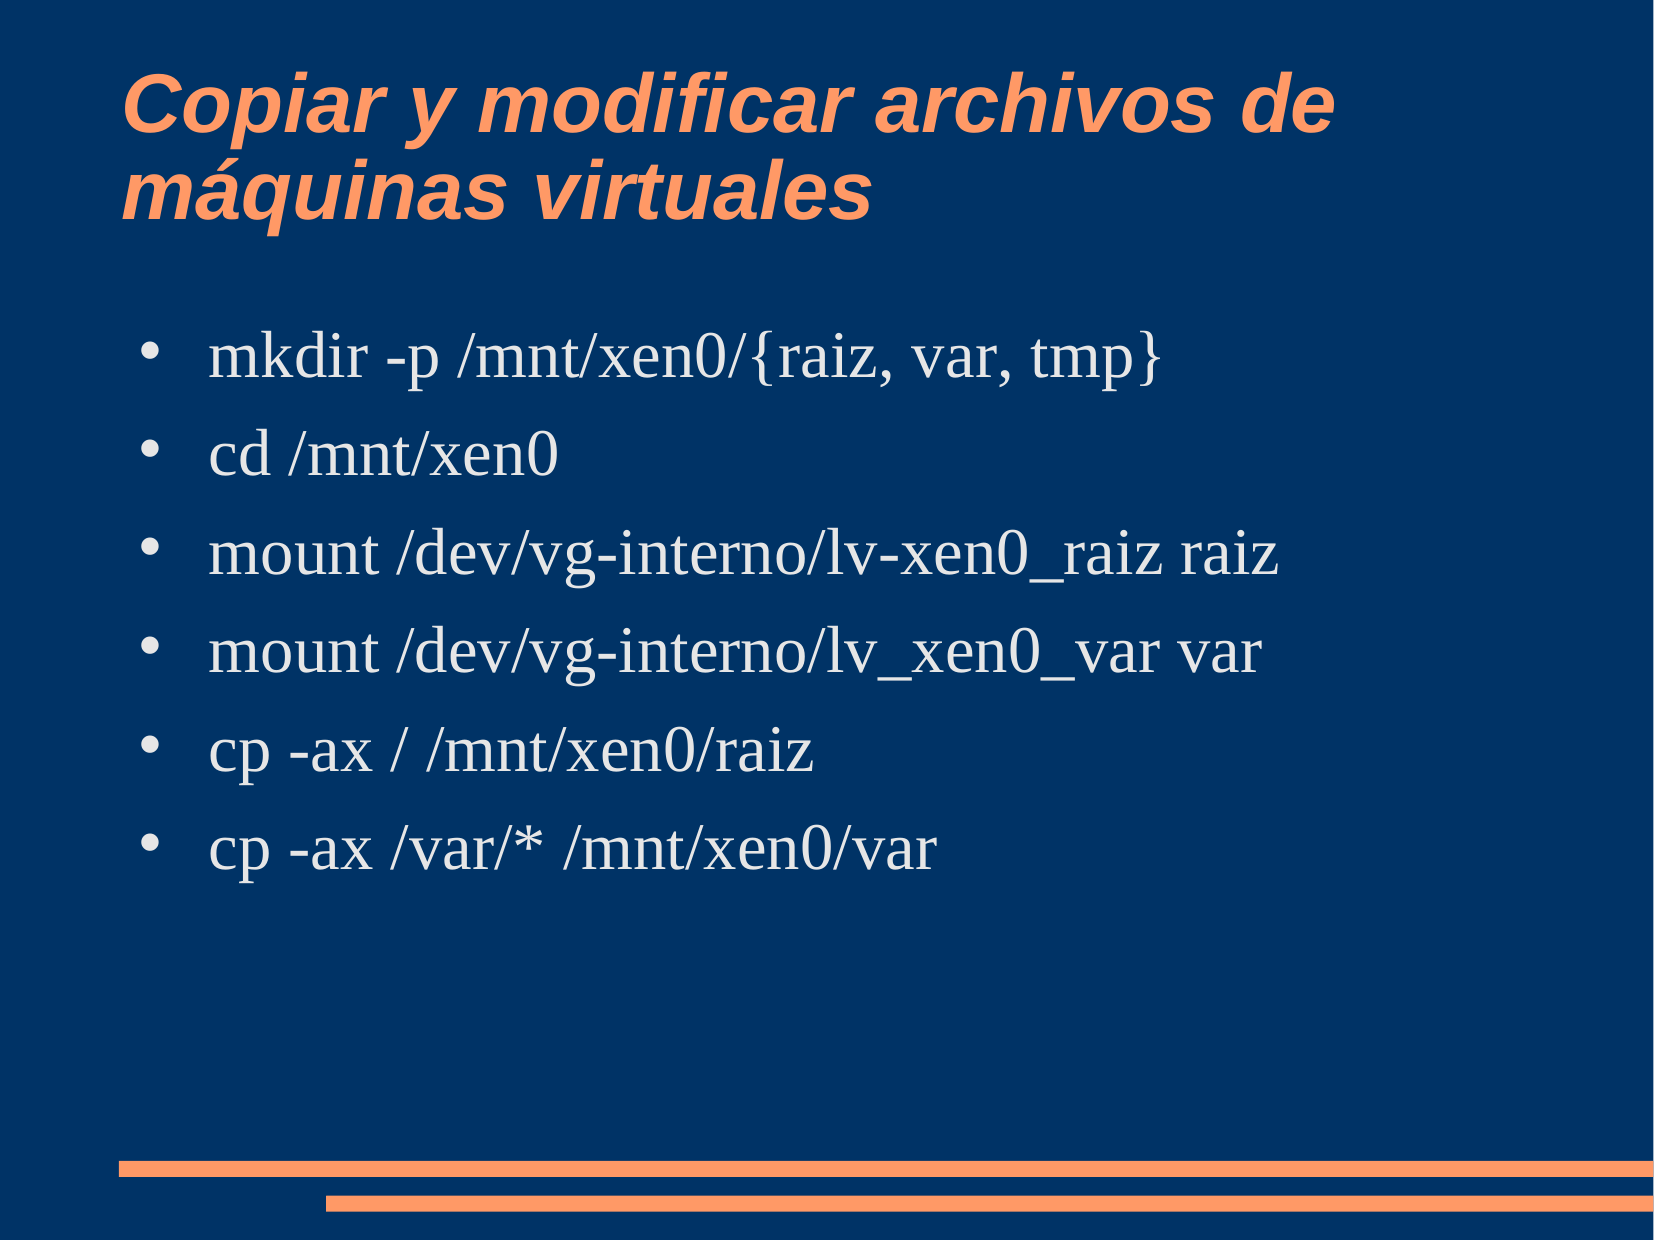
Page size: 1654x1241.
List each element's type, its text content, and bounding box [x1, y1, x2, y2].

list mkdir -p /mnt/xen0/{raiz, var, tmp} cd /mnt/xen0 mount /dev/vg-interno/lv-xen0_raiz raiz mount /dev/vg-interno/lv_xen0_var var cp -ax / /mnt/xen0/raiz cp -ax /var/* /mnt/xen0/var [121, 322, 1561, 1118]
title Copiar y modificar archivos de máquinas virtuales [121, 46, 1534, 254]
